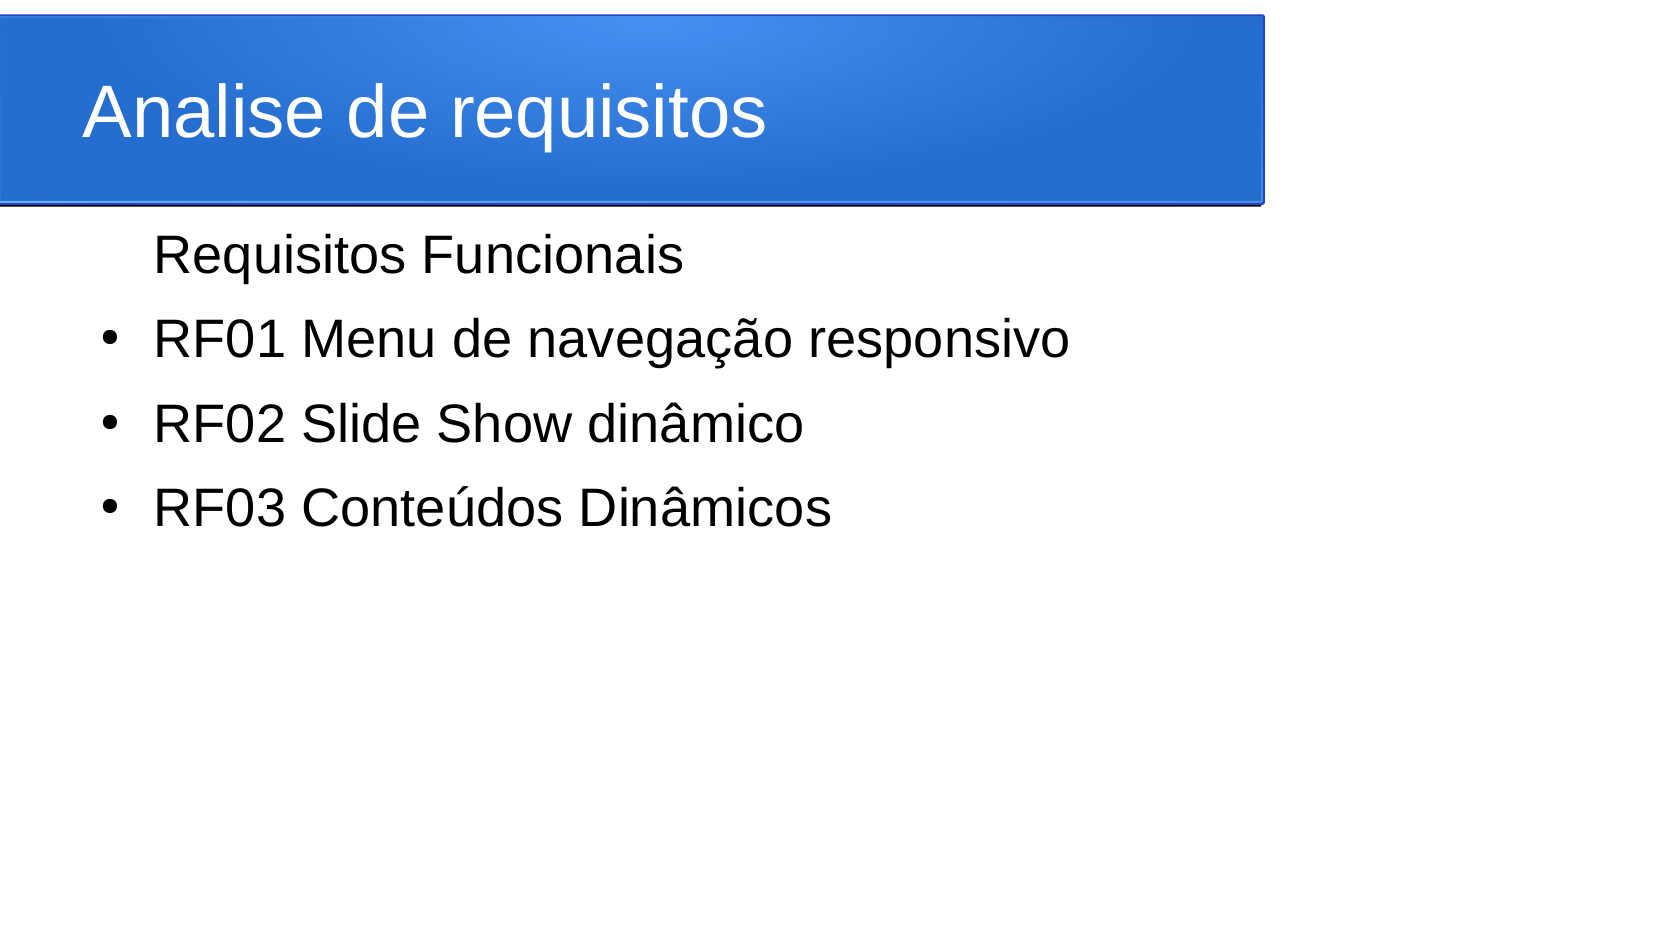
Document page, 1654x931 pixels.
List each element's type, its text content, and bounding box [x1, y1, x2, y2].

list Requisitos Funcionais RF01 Menu de navegação responsivo RF02 Slide Show dinâmico RF03 Conteúdos Dinâmicos [82, 224, 1571, 764]
title Analise de requisitos [82, 35, 1235, 189]
